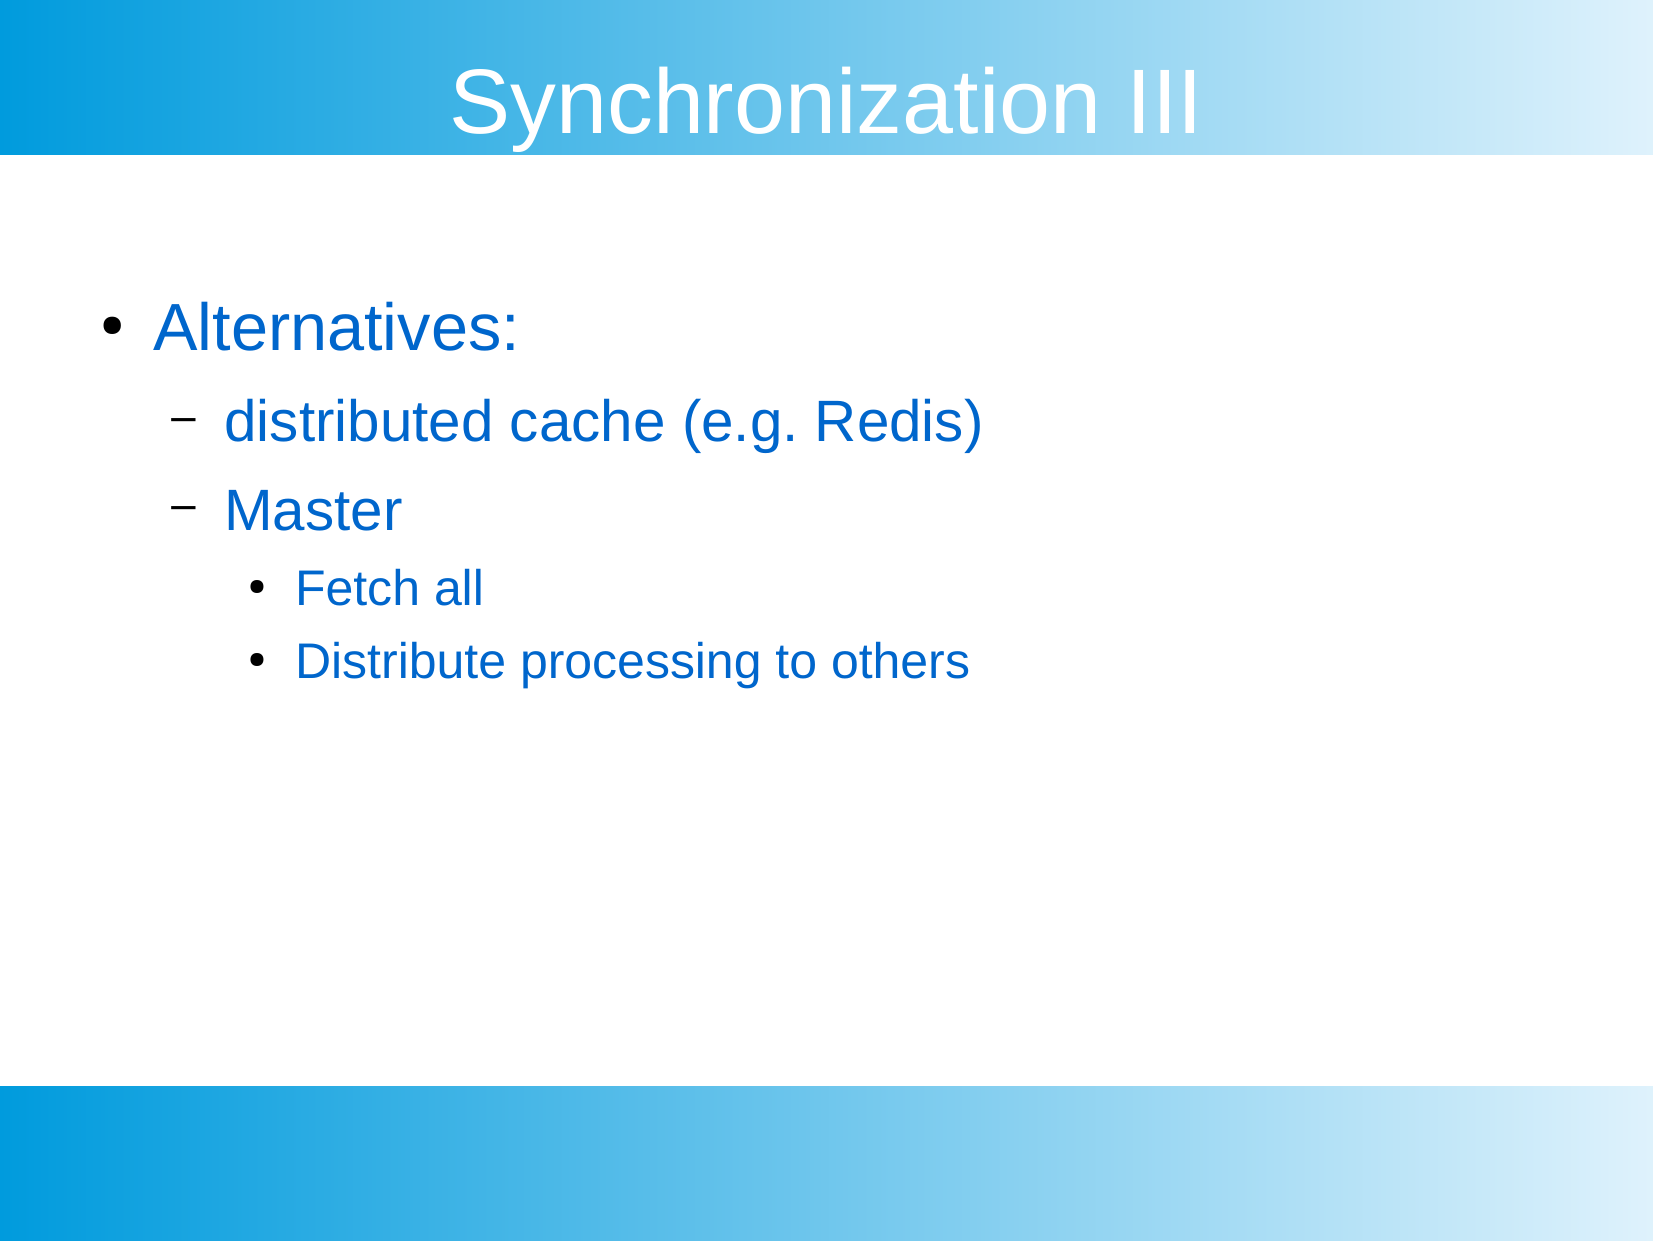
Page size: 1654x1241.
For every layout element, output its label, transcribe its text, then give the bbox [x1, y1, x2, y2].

title Synchronization III [82, 49, 1571, 155]
list Alternatives: distributed cache (e.g. Redis) Master Fetch all Distribute processing to others [82, 290, 1571, 1010]
